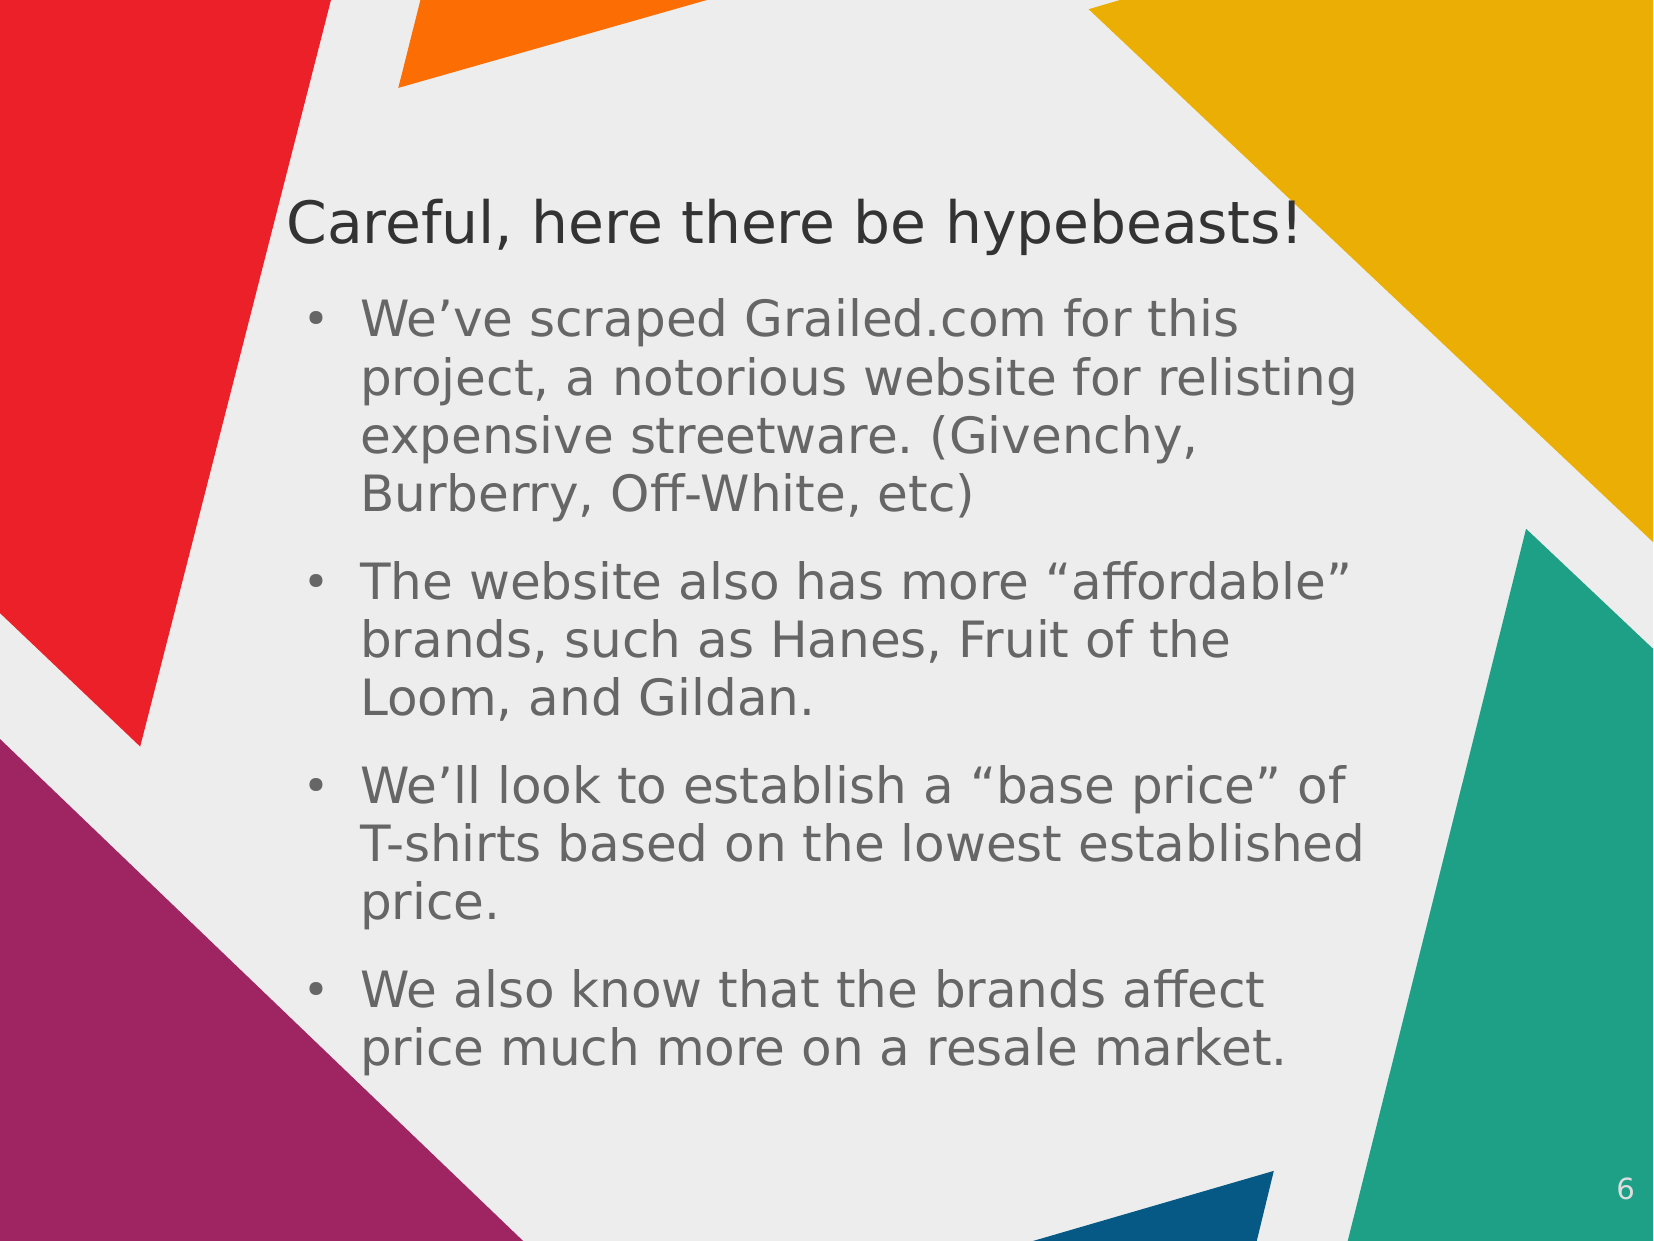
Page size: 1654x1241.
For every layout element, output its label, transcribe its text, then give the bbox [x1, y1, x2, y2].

title Careful, here there be hypebeasts! [255, 120, 1337, 328]
list We’ve scraped Grailed.com for this project, a notorious website for relisting expensive streetware. (Givenchy, Burberry, Off-White, etc) The website also has more “affordable” brands, such as Hanes, Fruit of the Loom, and Gildan. We’ll look to establish a “base price” of T-shirts based on the lowest established price. We also know that the brands affect price much more on a resale market. [289, 290, 1371, 1090]
